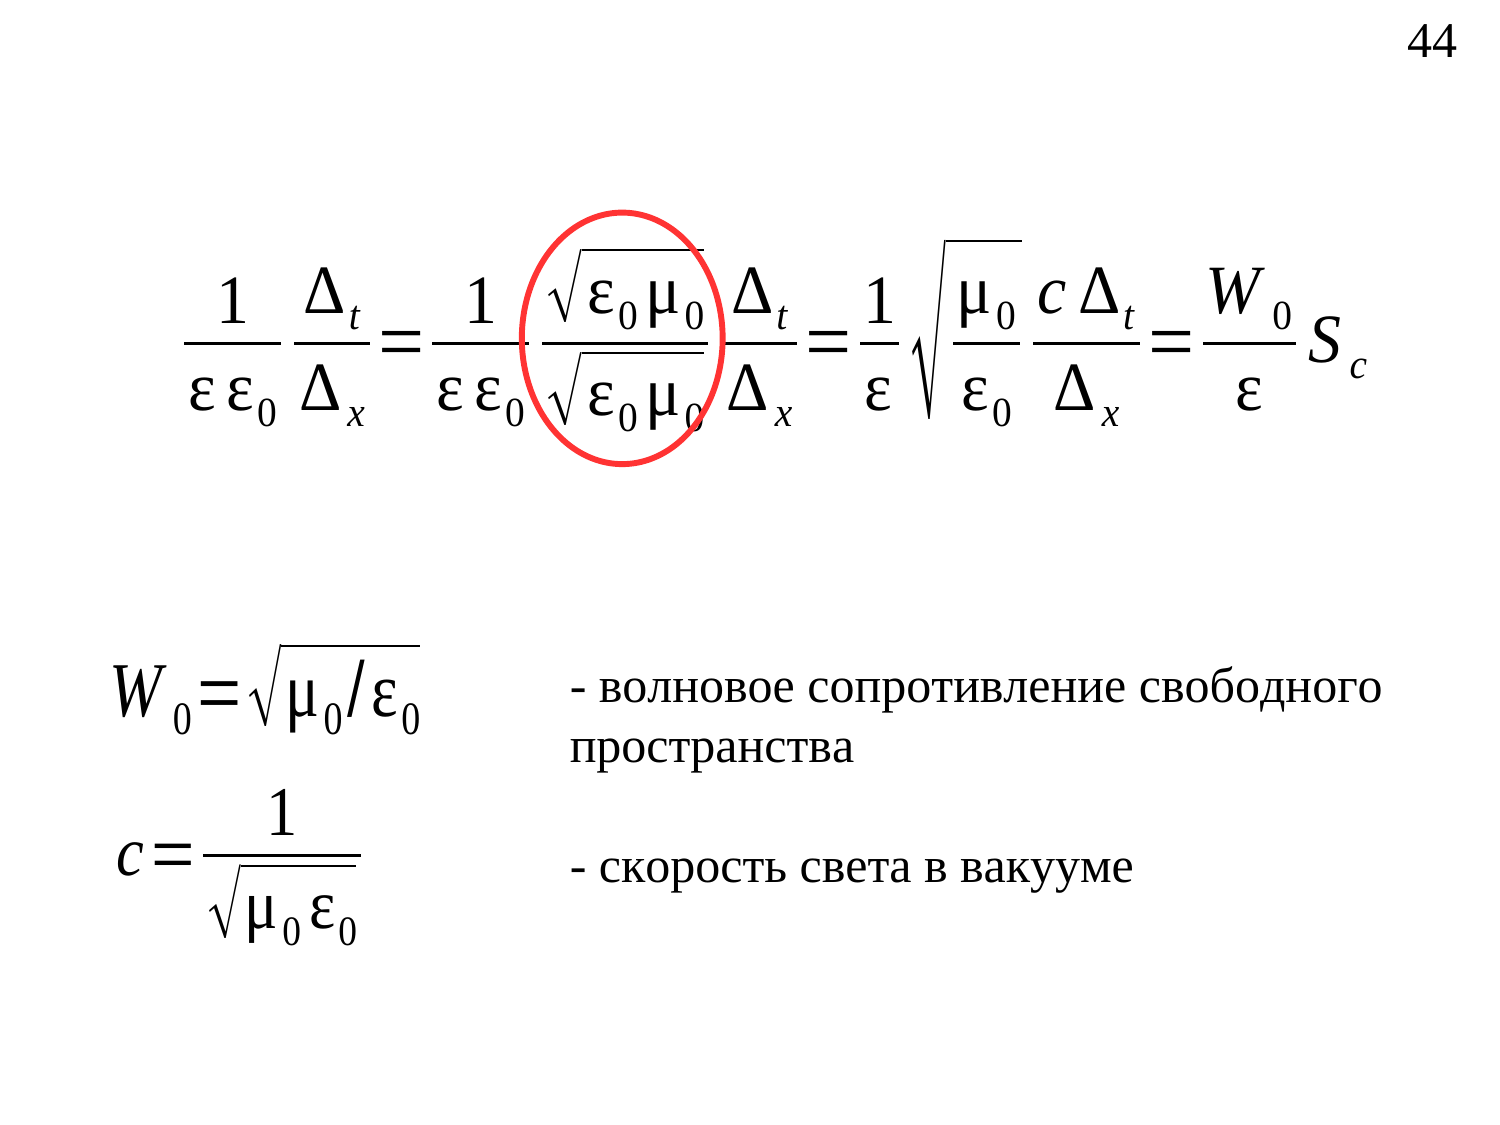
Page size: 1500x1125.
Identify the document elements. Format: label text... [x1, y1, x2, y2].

text_box - волновое сопротивление свободного пространства [555, 644, 1477, 780]
chart [686, 236, 1396, 441]
chart [89, 773, 390, 954]
chart [82, 640, 448, 745]
chart [153, 236, 558, 441]
text_box - скорость света в вакууме [555, 824, 1477, 960]
chart [525, 236, 719, 441]
